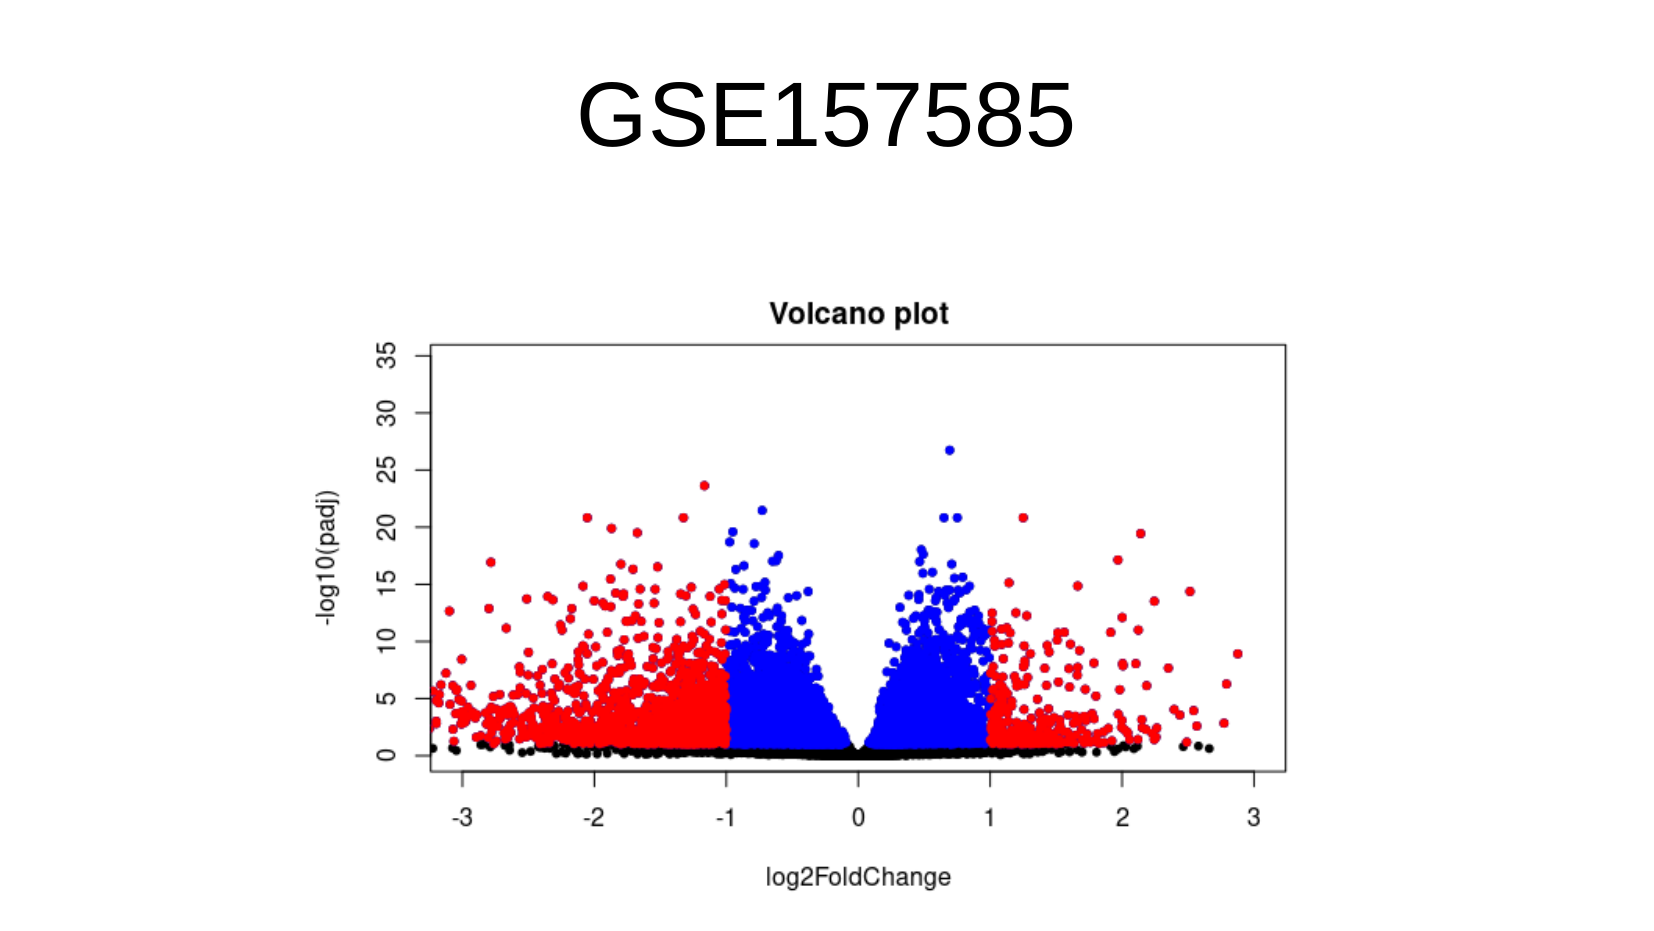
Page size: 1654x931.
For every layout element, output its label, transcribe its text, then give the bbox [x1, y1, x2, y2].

title GSE157585 [82, 37, 1571, 193]
picture [308, 282, 1349, 925]
